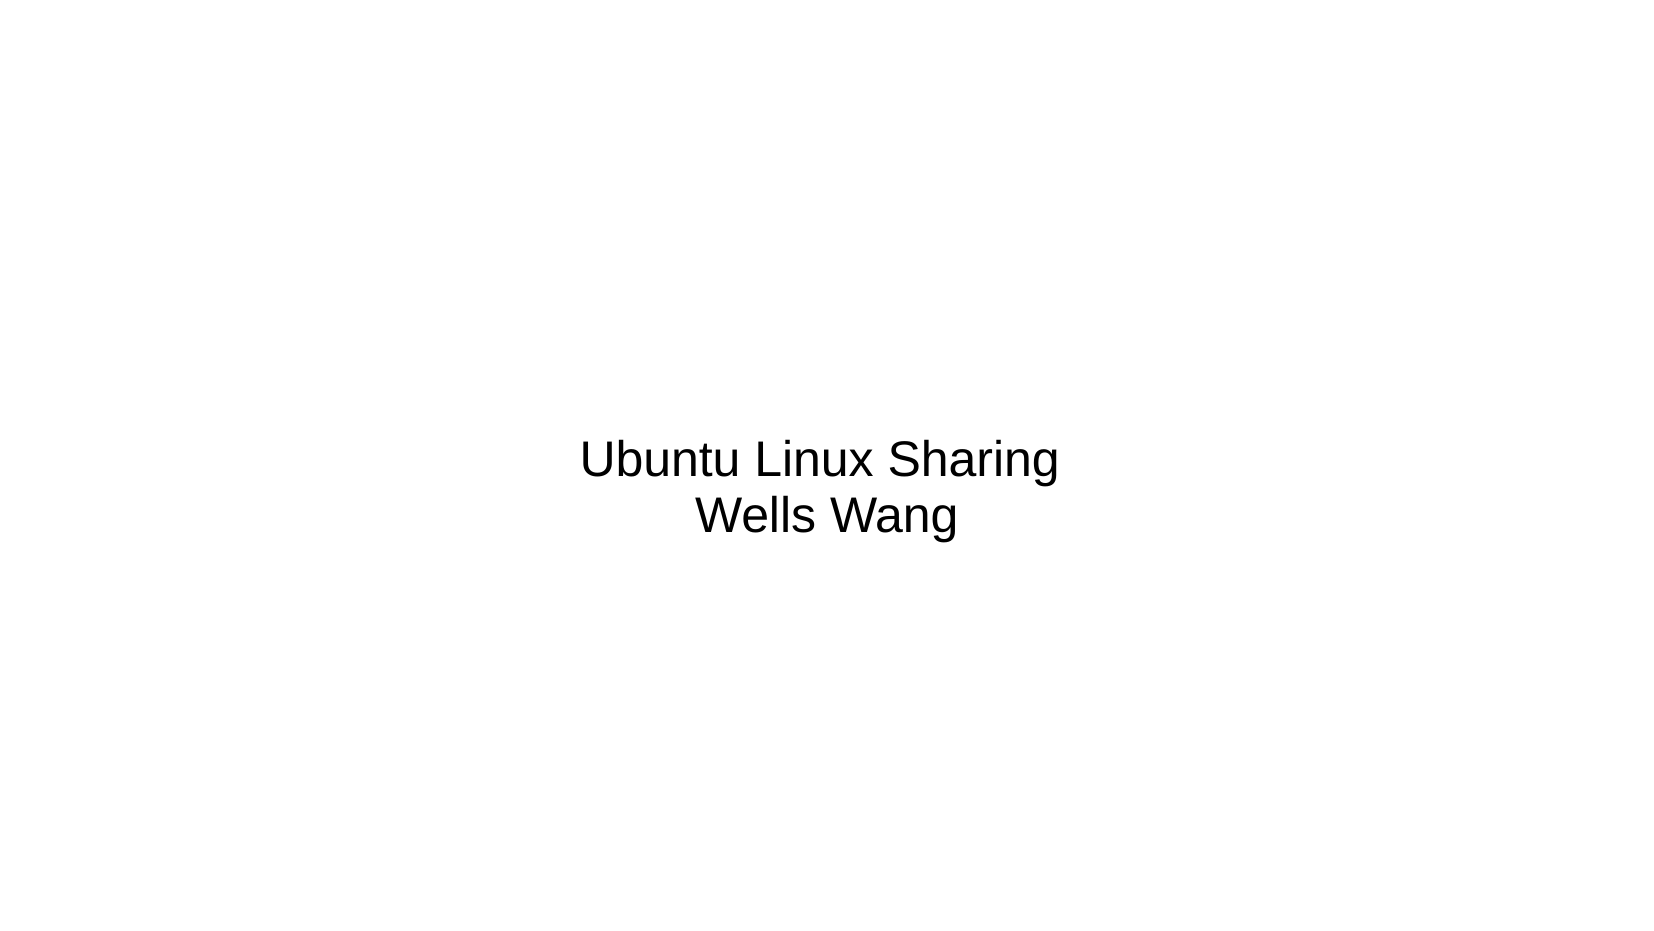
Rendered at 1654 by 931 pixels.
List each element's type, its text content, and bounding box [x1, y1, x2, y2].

subtitle Ubuntu Linux Sharing Wells Wang [82, 217, 1571, 758]
